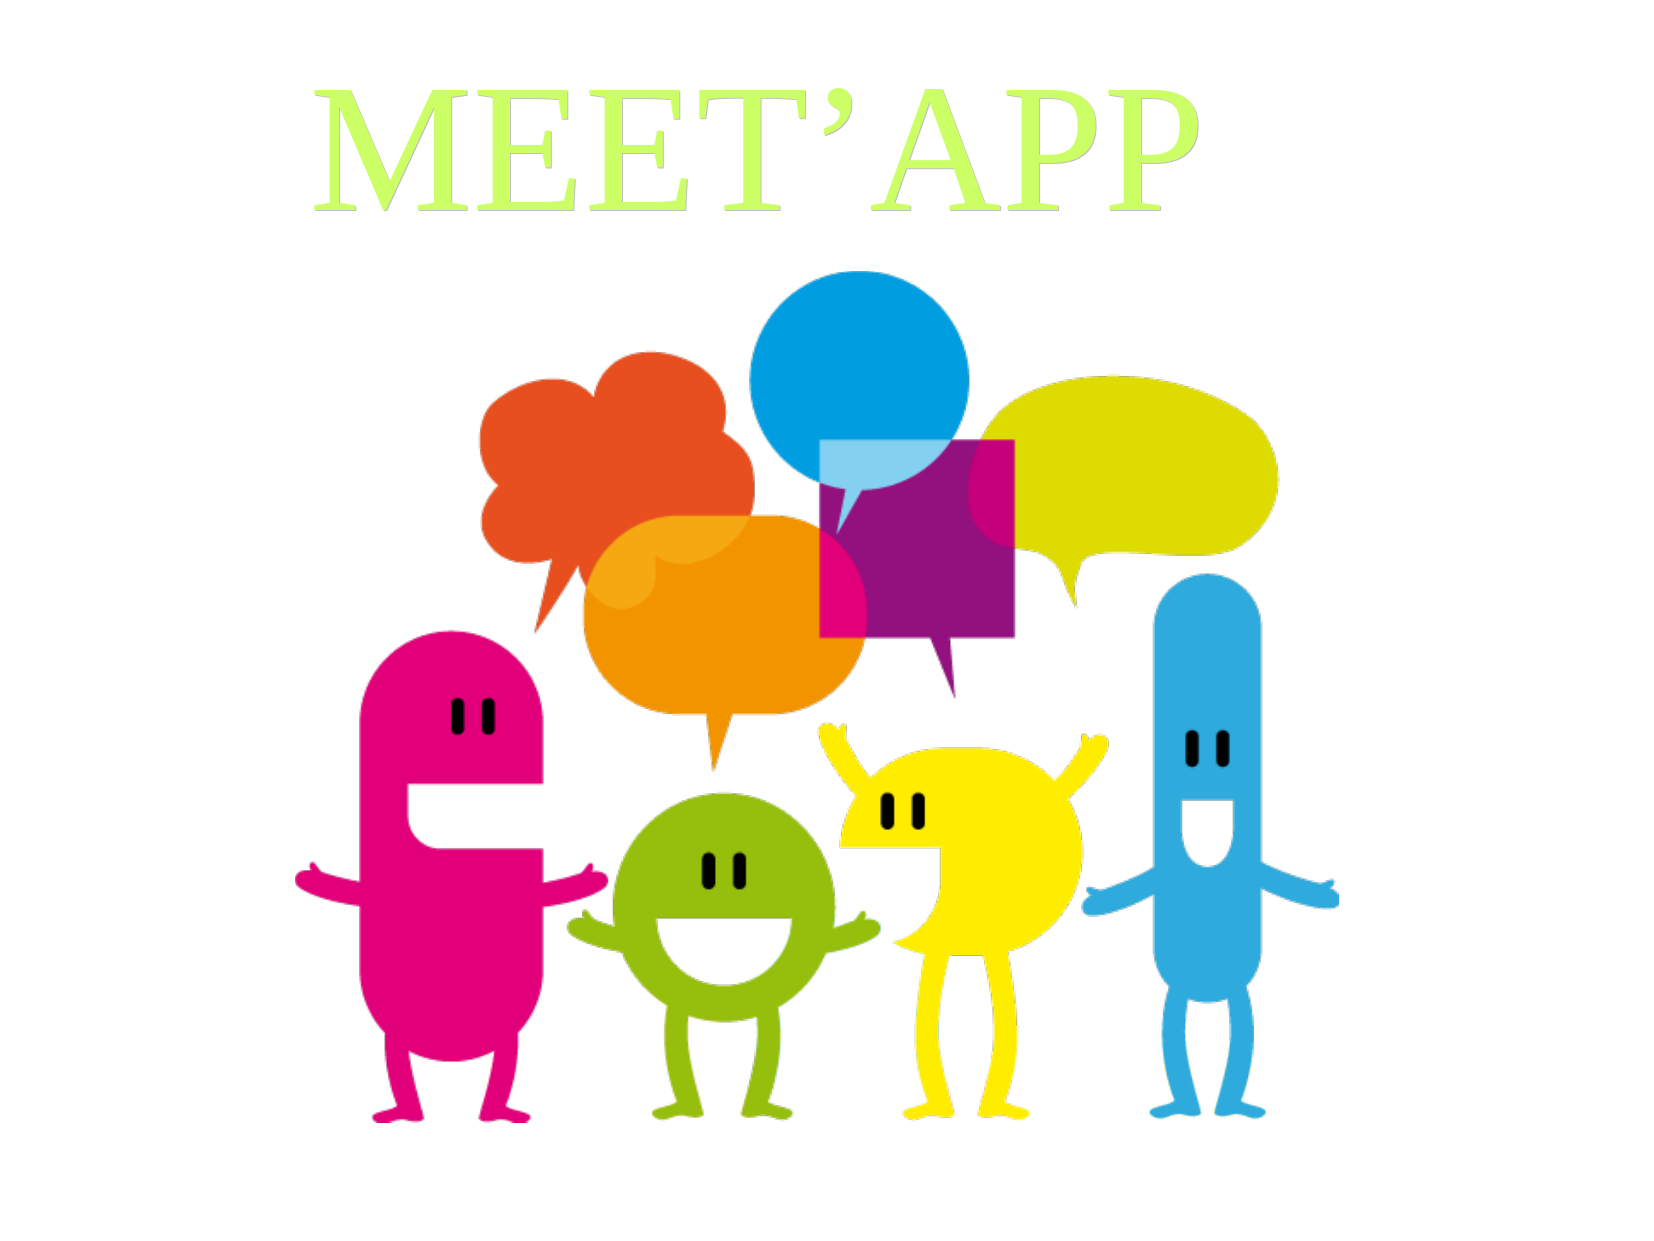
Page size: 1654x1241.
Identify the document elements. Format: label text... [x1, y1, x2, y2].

picture [295, 271, 1339, 1123]
text_box MEET’APP [295, 40, 1371, 277]
